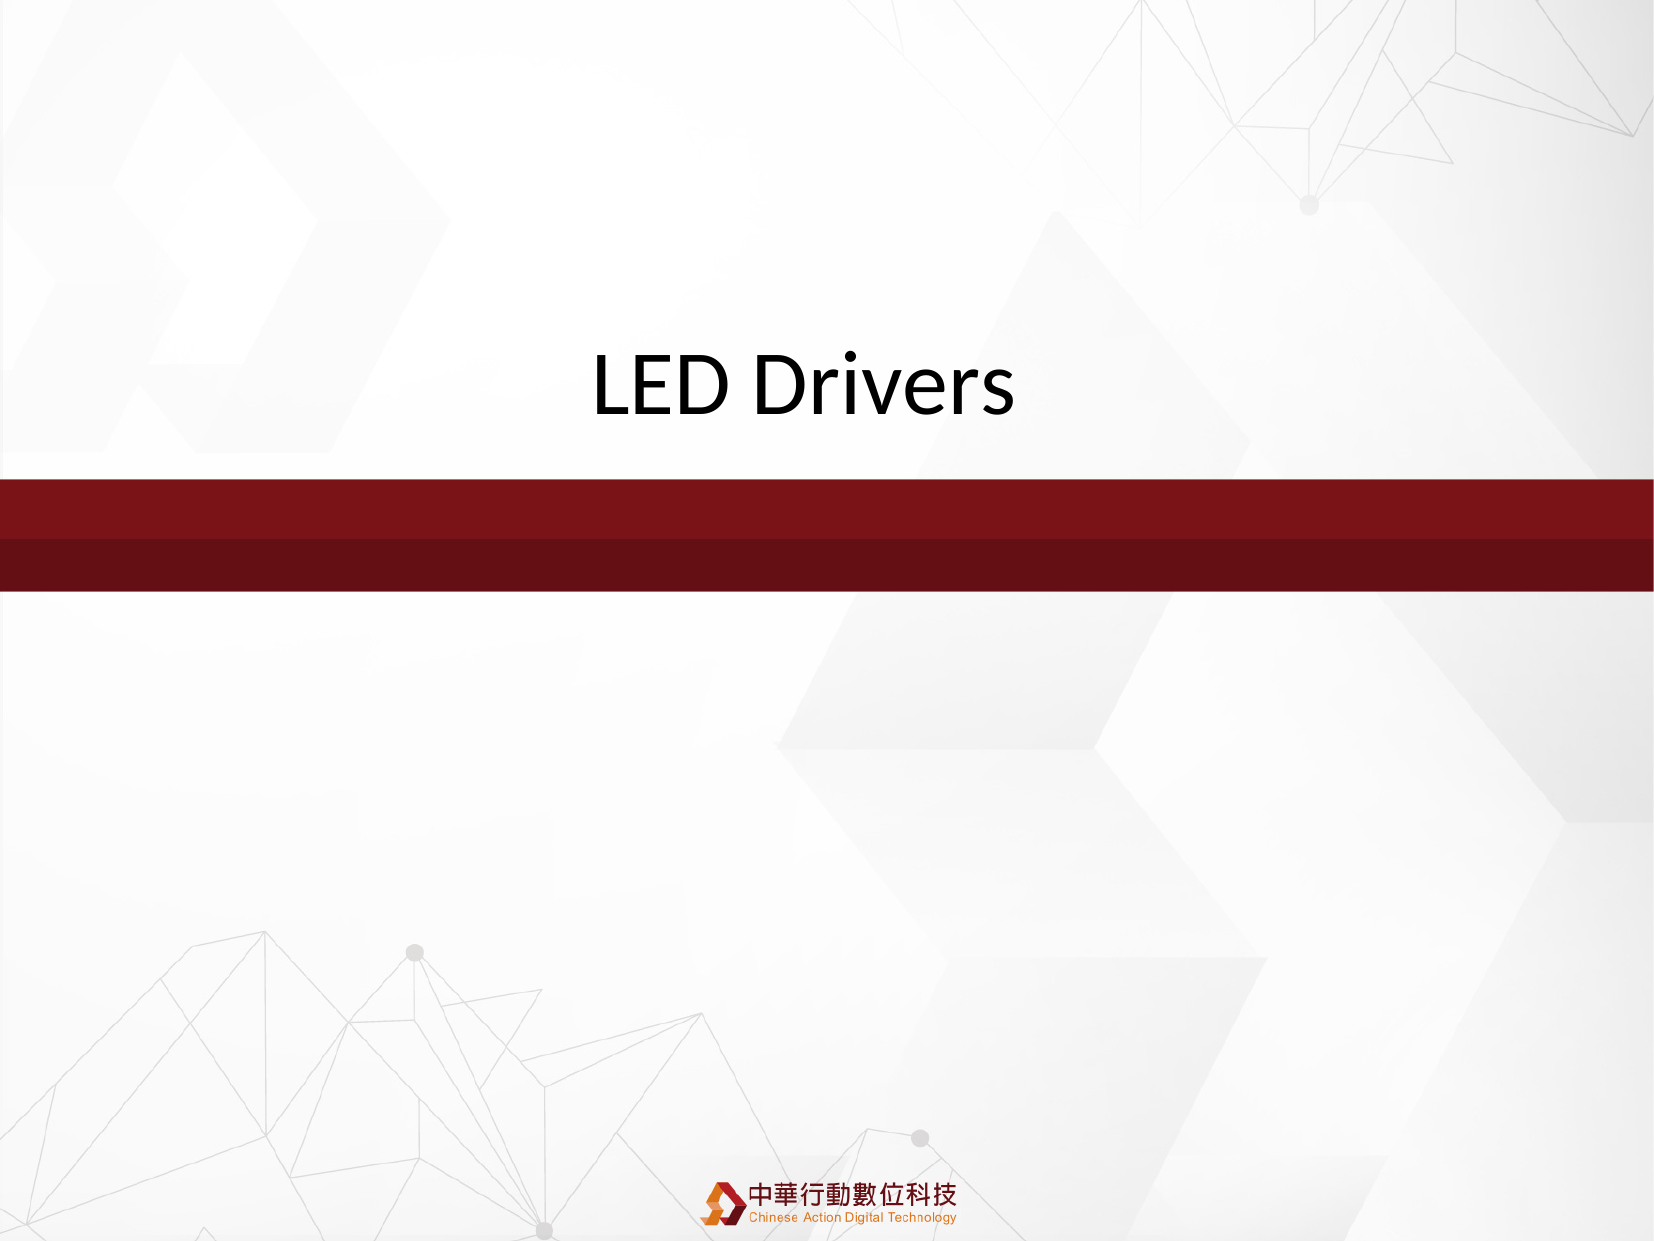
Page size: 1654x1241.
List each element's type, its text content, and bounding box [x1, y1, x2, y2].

title LED Drivers [60, 287, 1549, 496]
picture [0, 0, 1654, 1241]
